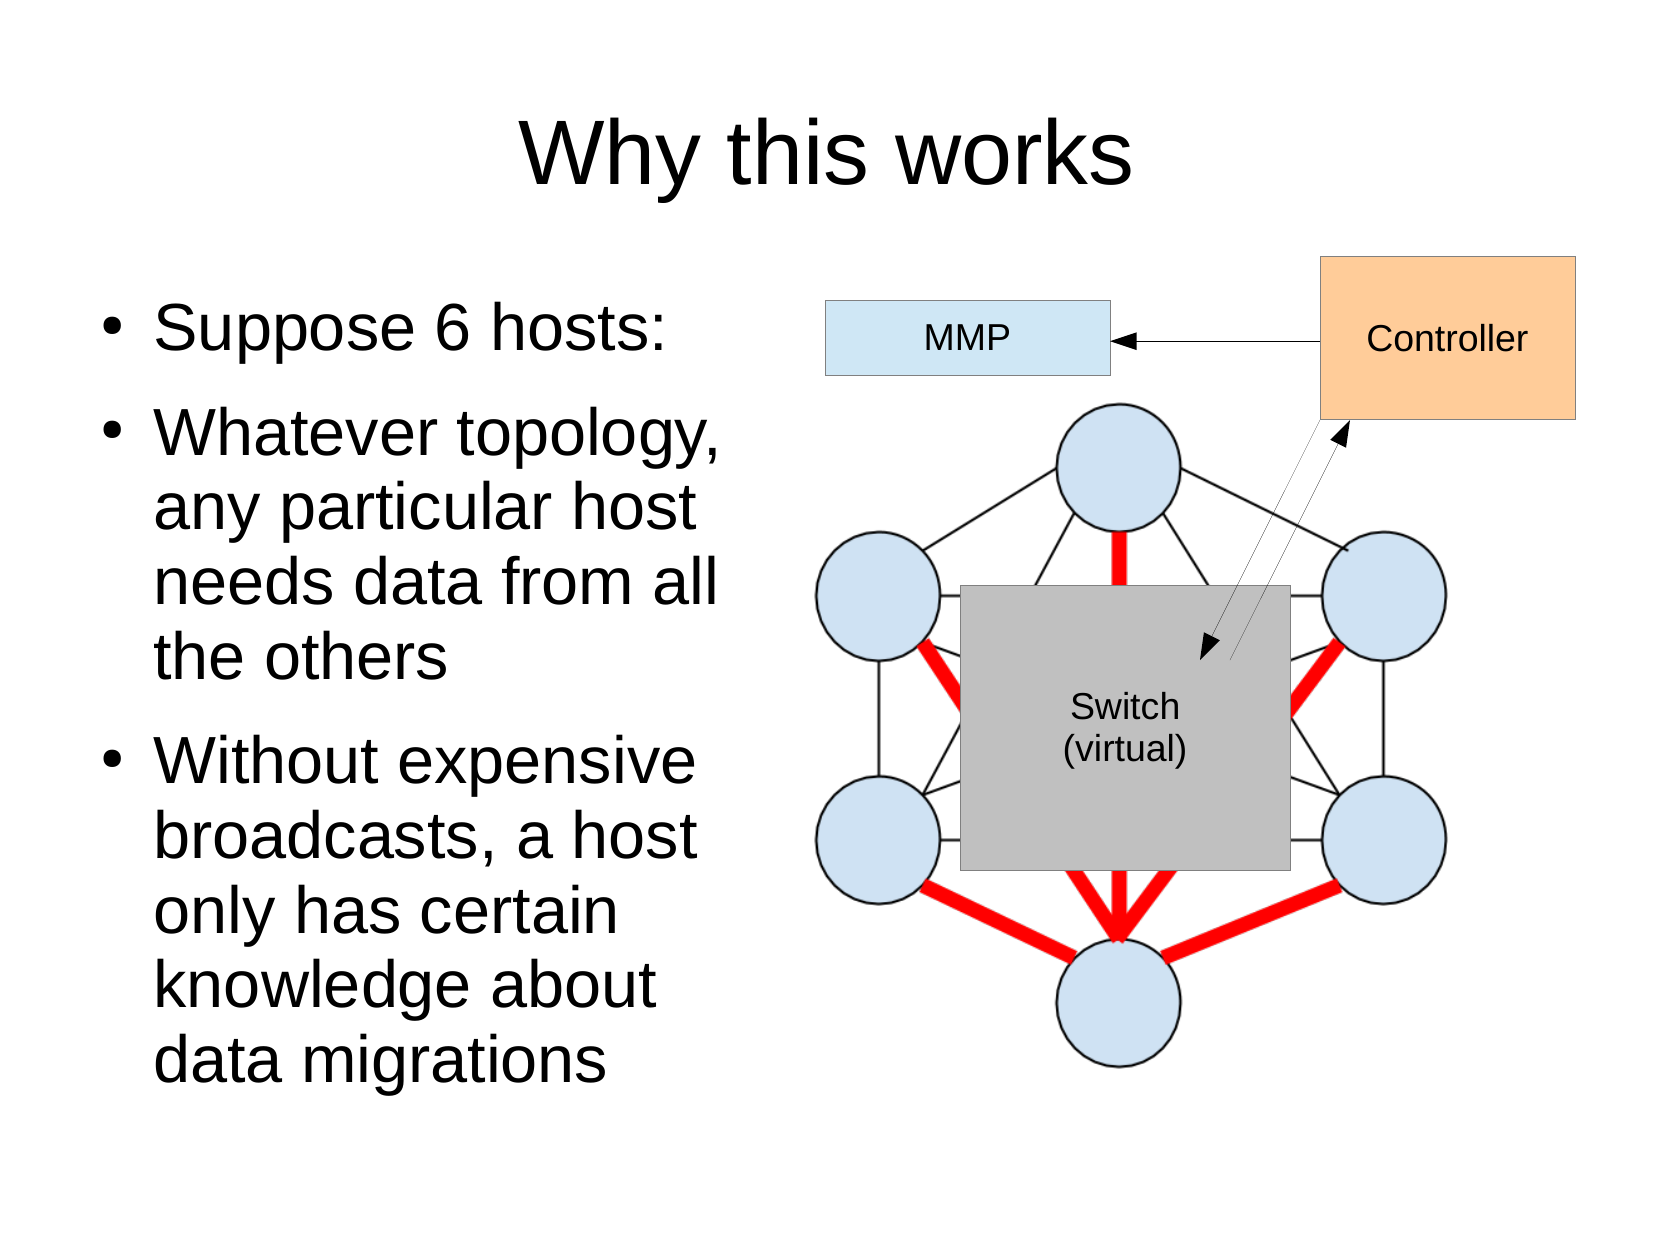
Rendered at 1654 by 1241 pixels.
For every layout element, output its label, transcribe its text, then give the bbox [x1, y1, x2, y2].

text_box Switch (virtual) [960, 585, 1291, 871]
text_box Controller [1320, 256, 1576, 420]
list Suppose 6 hosts: Whatever topology, any particular host needs data from all the others Without expensive broadcasts, a host only has certain knowledge about data migrations [82, 290, 736, 1201]
picture [509, 341, 1654, 1241]
text_box MMP [825, 300, 1111, 376]
picture [1239, 420, 1349, 585]
title Why this works [82, 49, 1571, 257]
